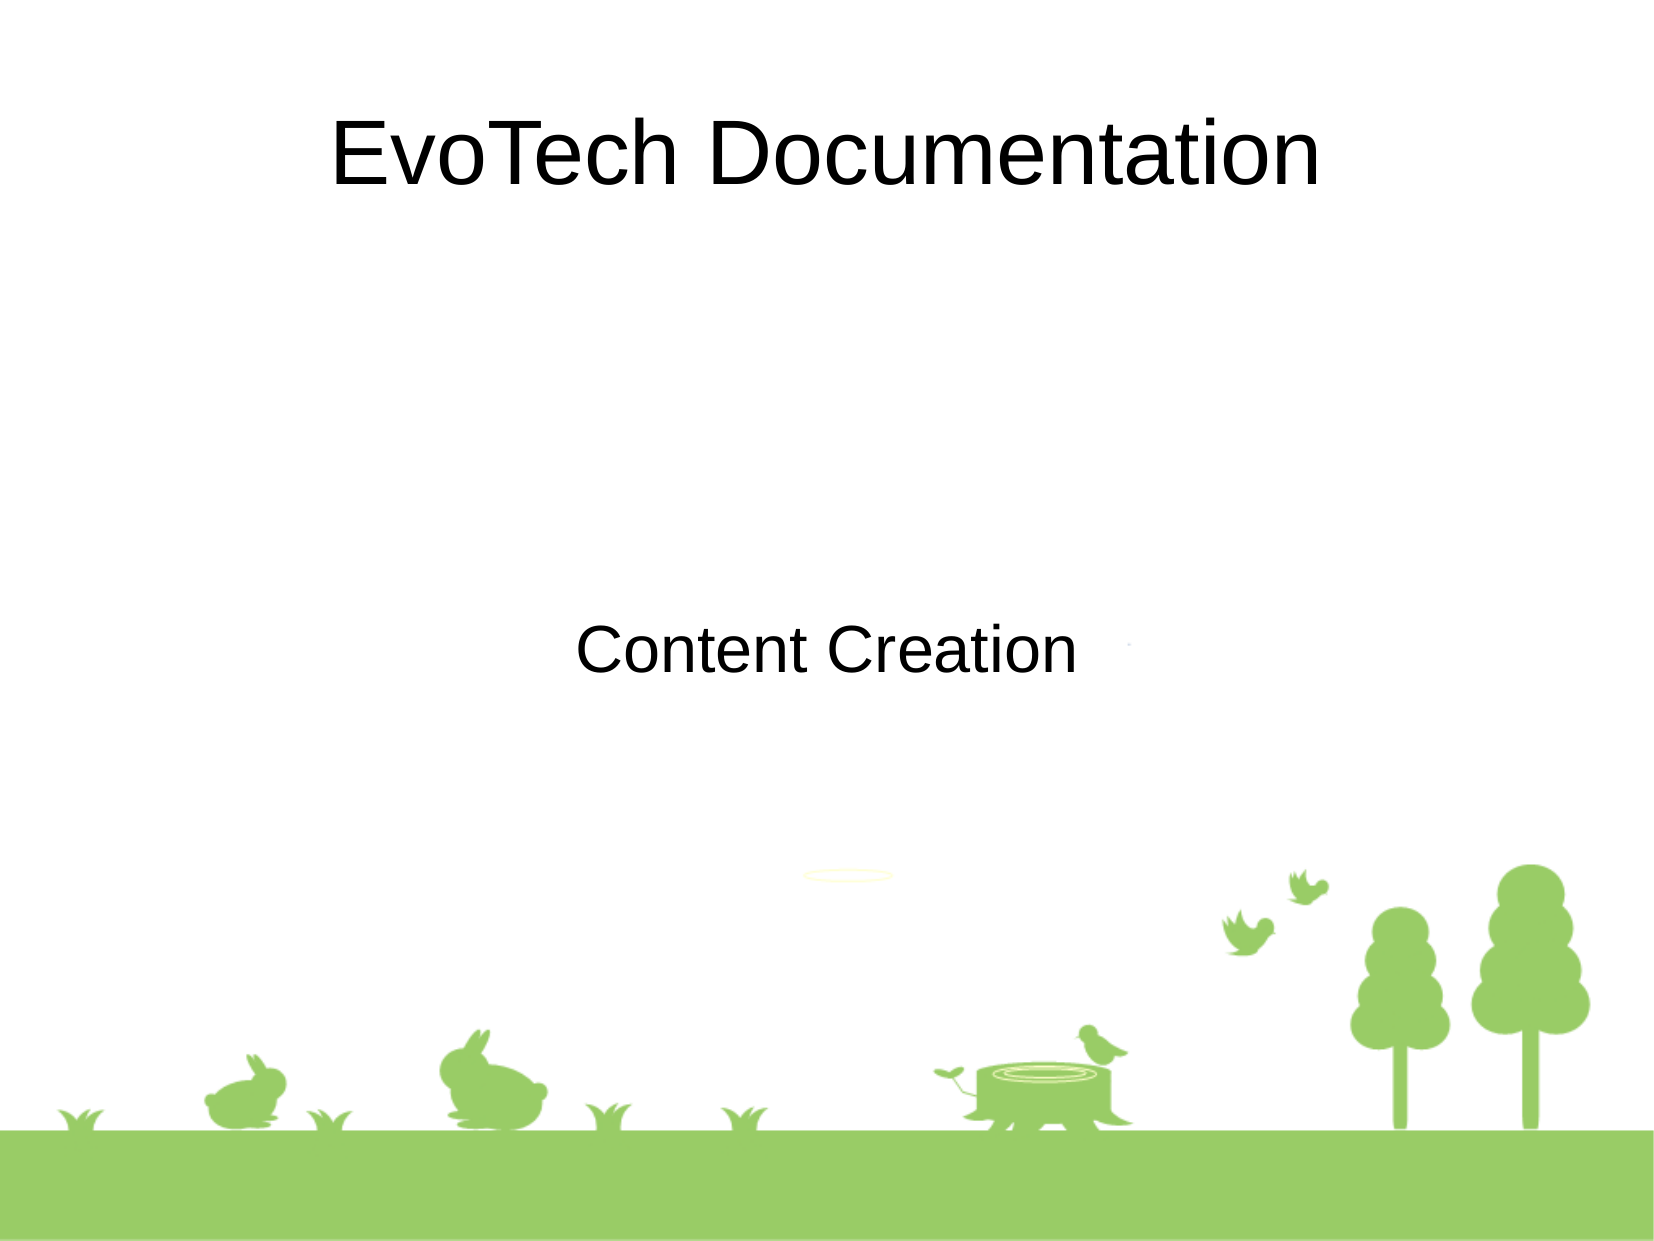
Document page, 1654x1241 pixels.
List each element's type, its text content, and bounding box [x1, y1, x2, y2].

picture [0, 0, 1654, 1241]
title EvoTech Documentation [82, 49, 1571, 257]
subtitle Content Creation [82, 290, 1571, 1010]
